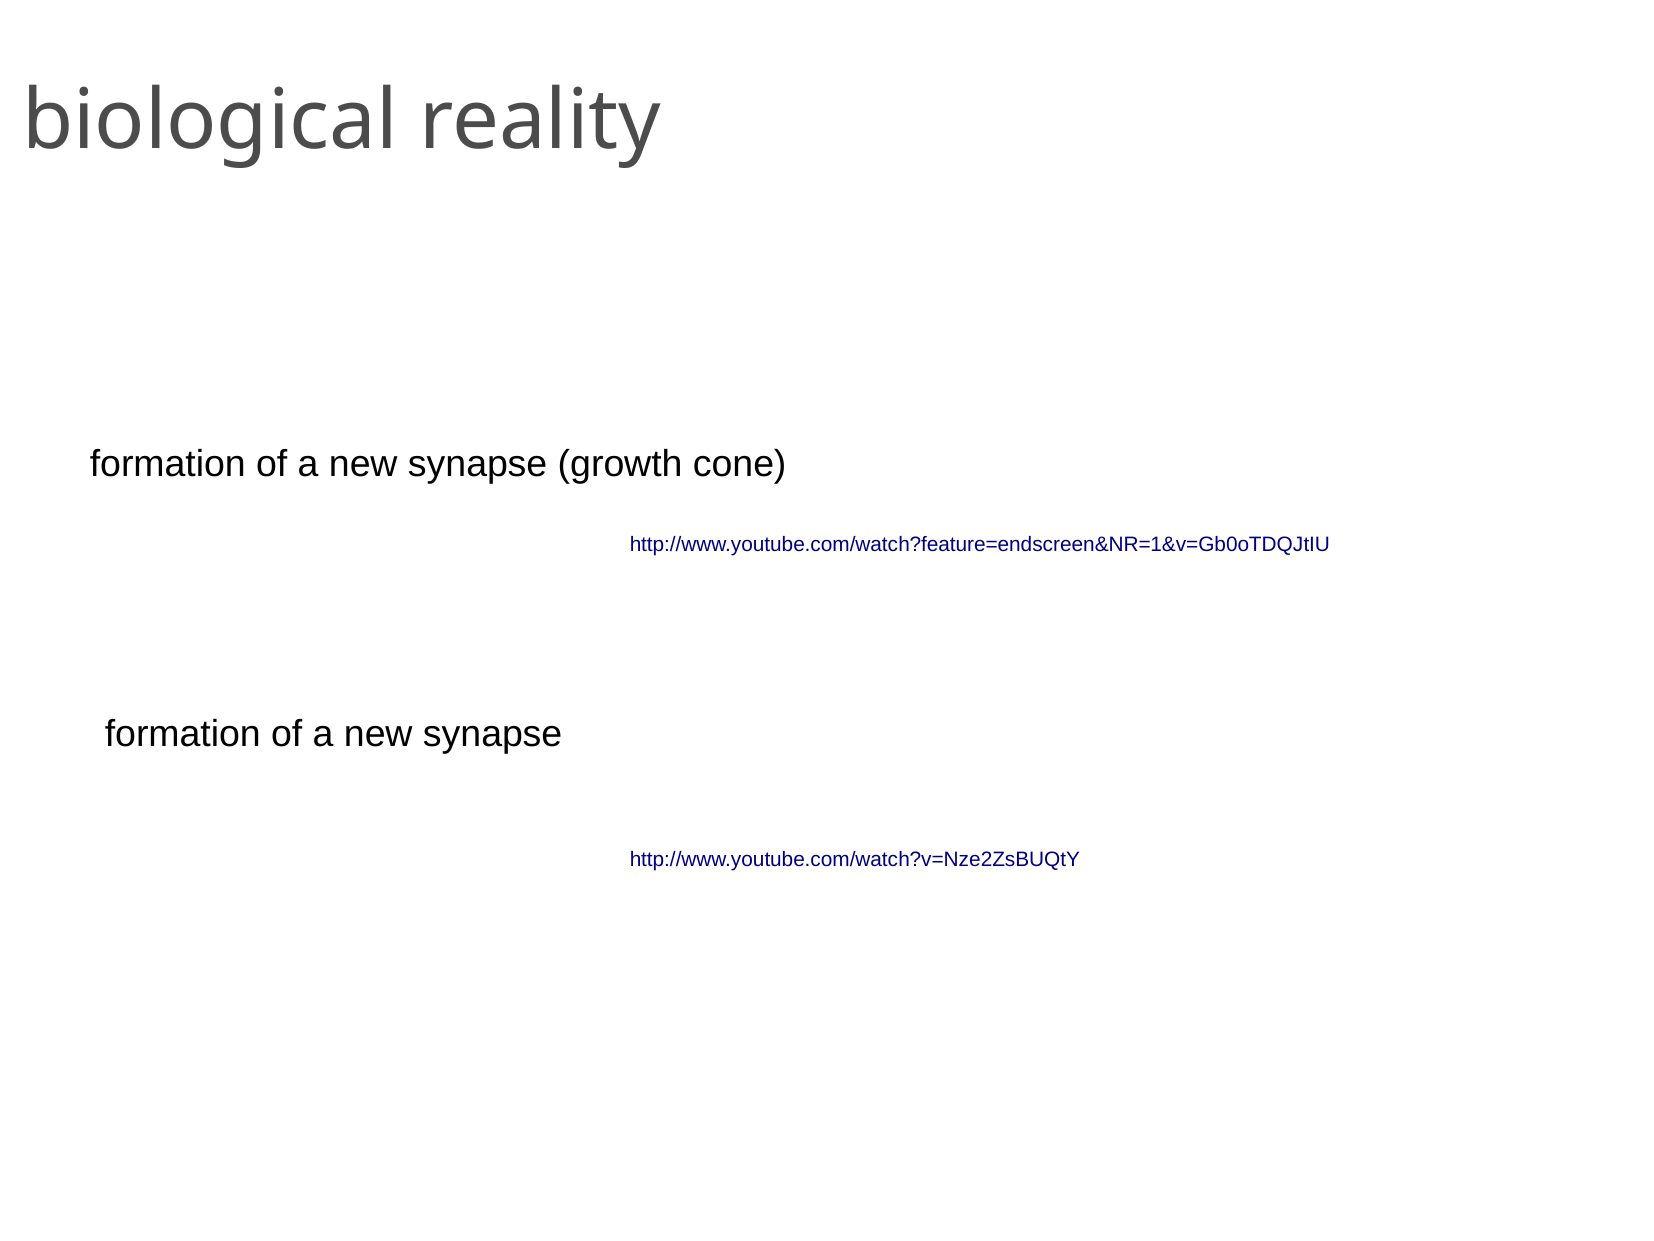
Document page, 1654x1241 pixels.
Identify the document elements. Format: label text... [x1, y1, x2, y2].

text_box formation of a new synapse (growth cone) [75, 435, 1201, 492]
text_box formation of a new synapse [90, 705, 811, 762]
text_box http://www.youtube.com/watch?v=Nze2ZsBUQtY [615, 840, 1096, 879]
title biological reality [22, 19, 1654, 213]
text_box http://www.youtube.com/watch?feature=endscreen&NR=1&v=Gb0oTDQJtIU [615, 525, 1345, 564]
